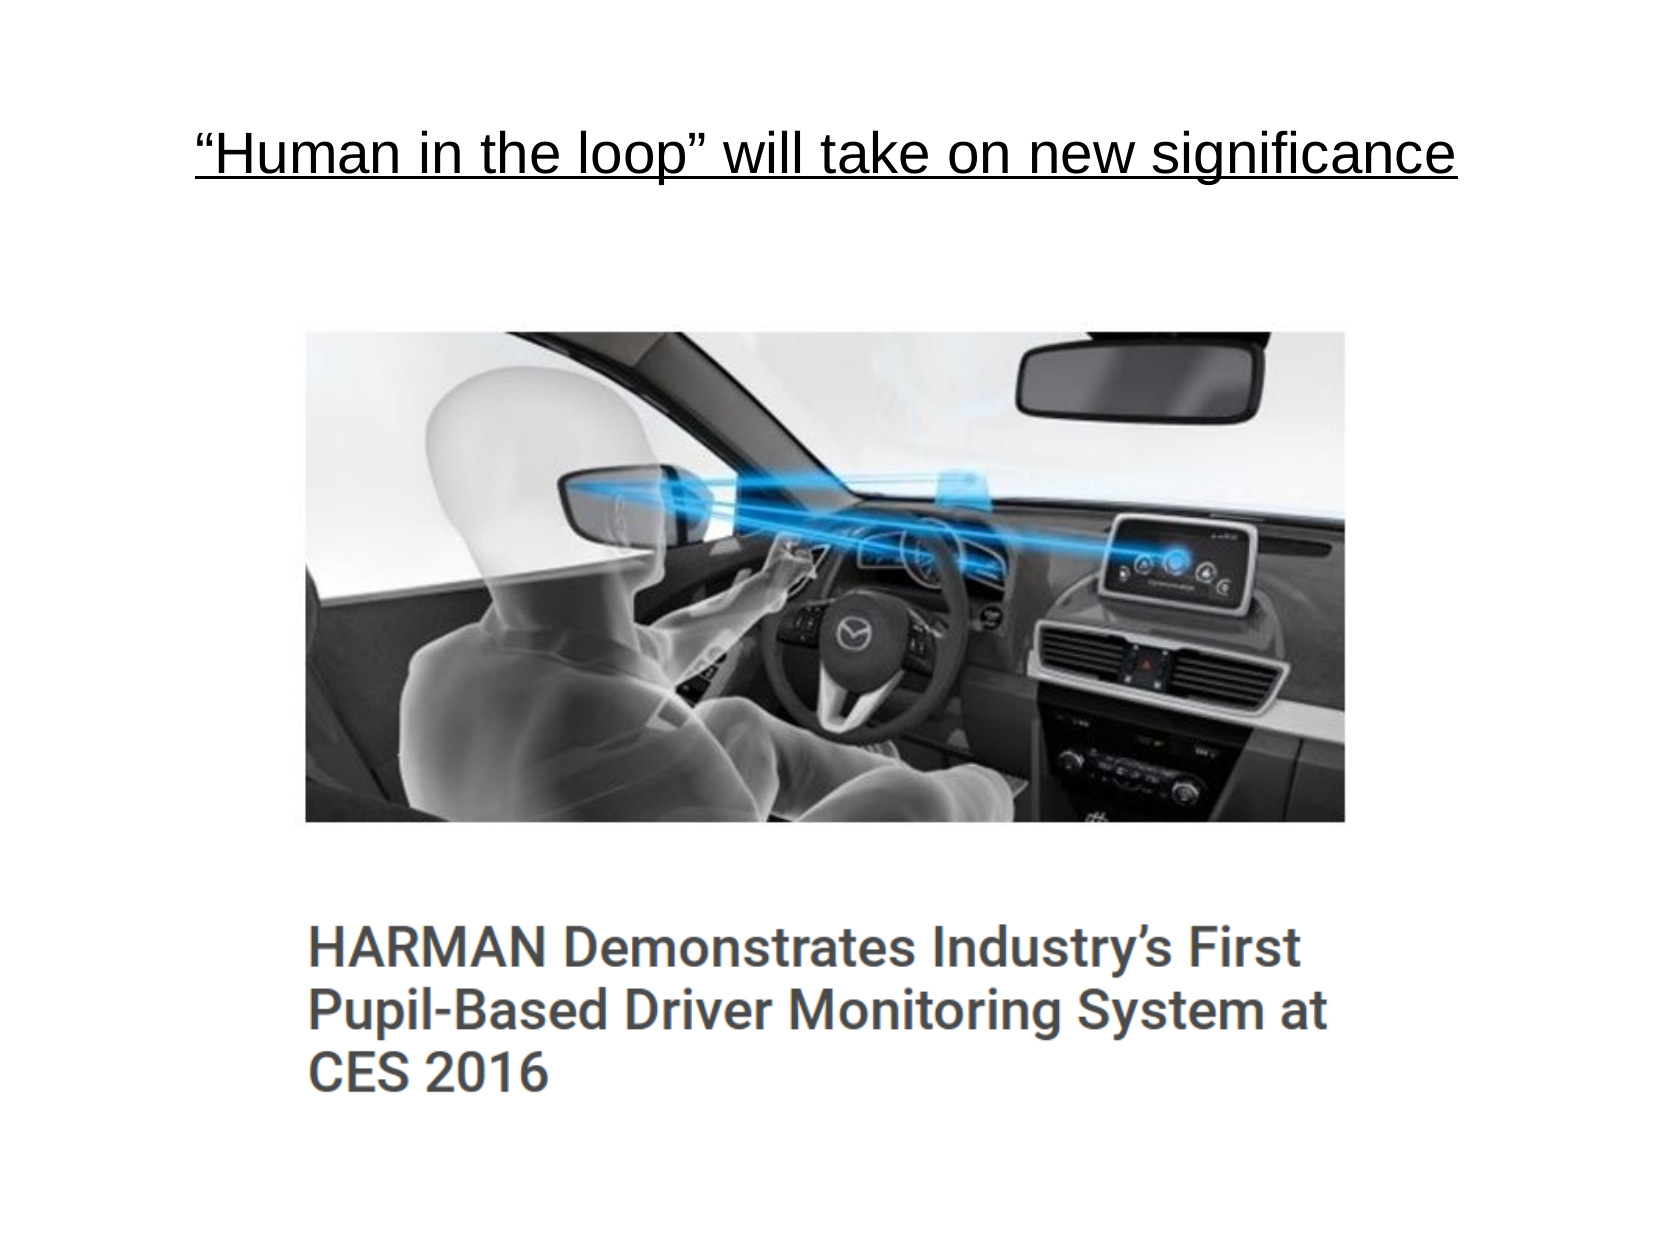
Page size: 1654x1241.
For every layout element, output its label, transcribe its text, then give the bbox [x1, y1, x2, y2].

picture [151, 235, 1502, 1126]
title “Human in the loop” will take on new significance [82, 49, 1571, 257]
